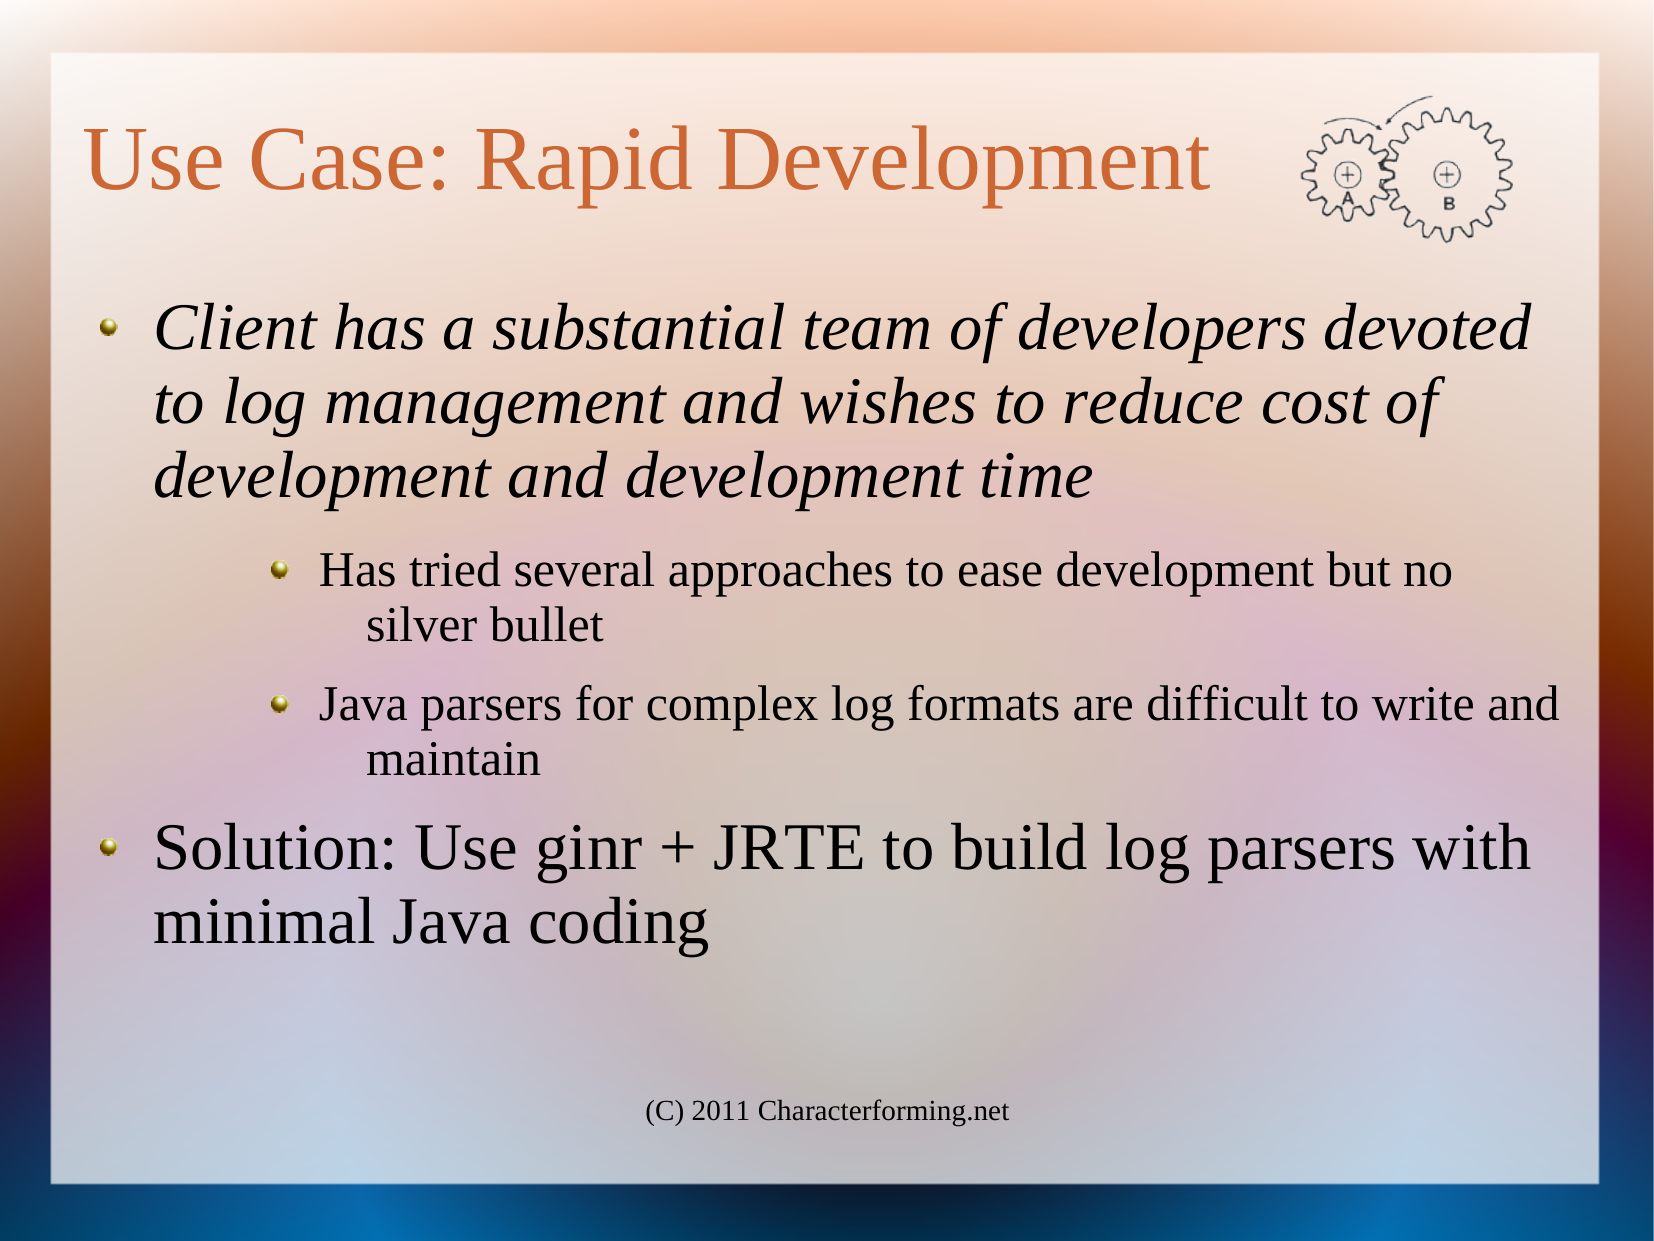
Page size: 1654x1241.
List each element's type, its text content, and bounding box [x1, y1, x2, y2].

picture [0, 0, 1654, 1241]
title Use Case: Rapid Development [82, 55, 1571, 263]
list Client has a substantial team of developers devoted to log management and wishes to reduce cost of development and development time Has tried several approaches to ease development but no silver bullet Java parsers for complex log formats are difficult to write and maintain Solution: Use ginr + JRTE to build log parsers with minimal Java coding [82, 290, 1571, 1109]
